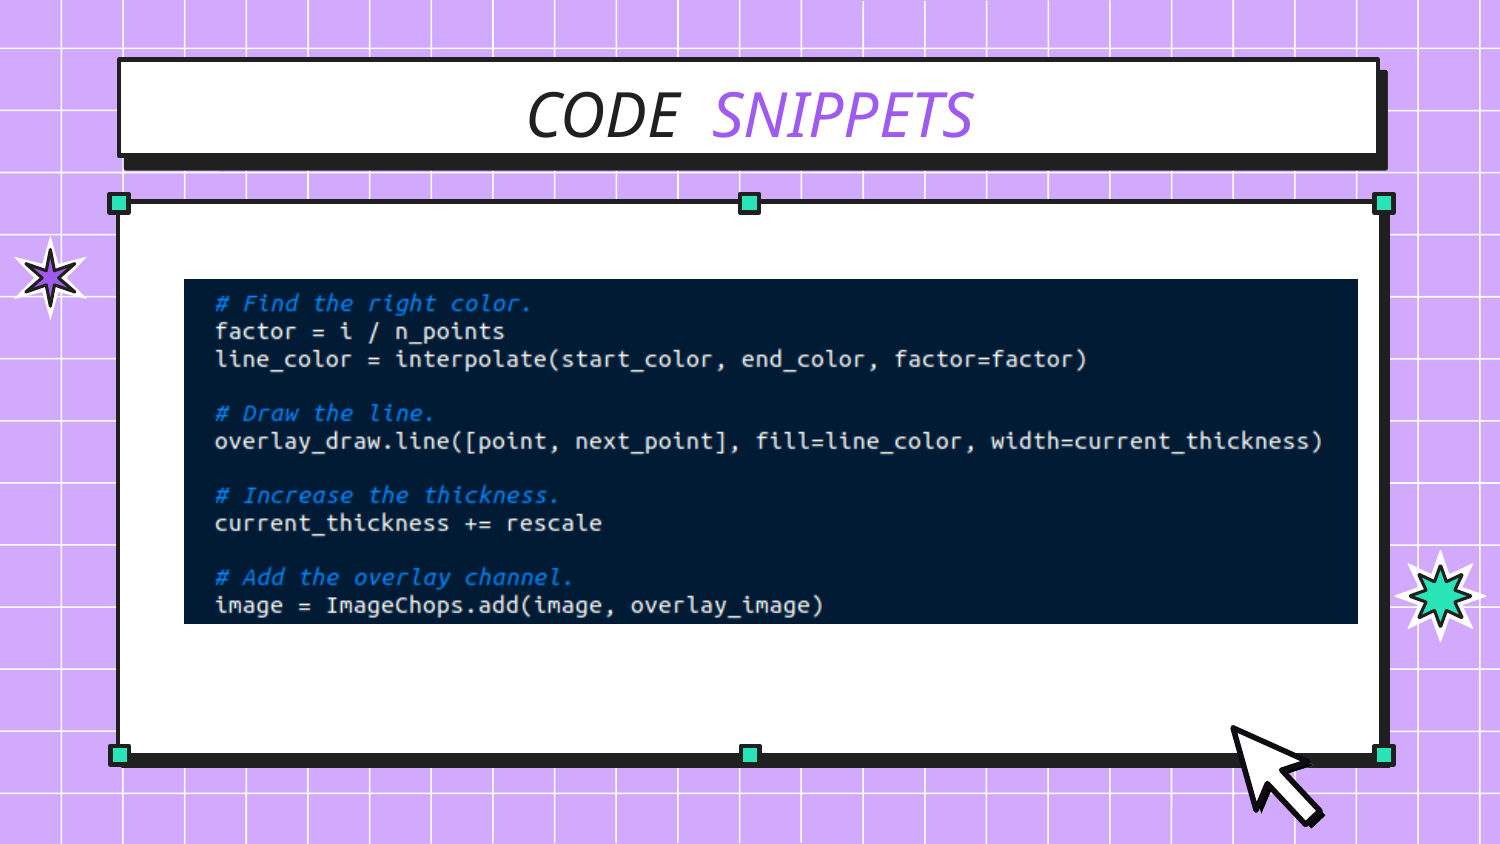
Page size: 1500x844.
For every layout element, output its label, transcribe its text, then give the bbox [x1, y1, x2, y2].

text_box [13, 235, 88, 321]
text_box [1230, 725, 1323, 828]
text_box [110, 745, 129, 765]
text_box [1374, 194, 1394, 213]
text_box [1394, 549, 1487, 643]
title CODE SNIPPETS [118, 60, 1382, 155]
text_box [109, 194, 129, 213]
text_box [740, 194, 759, 213]
text_box [1374, 745, 1394, 765]
picture [184, 279, 1358, 624]
text_box [741, 745, 760, 765]
